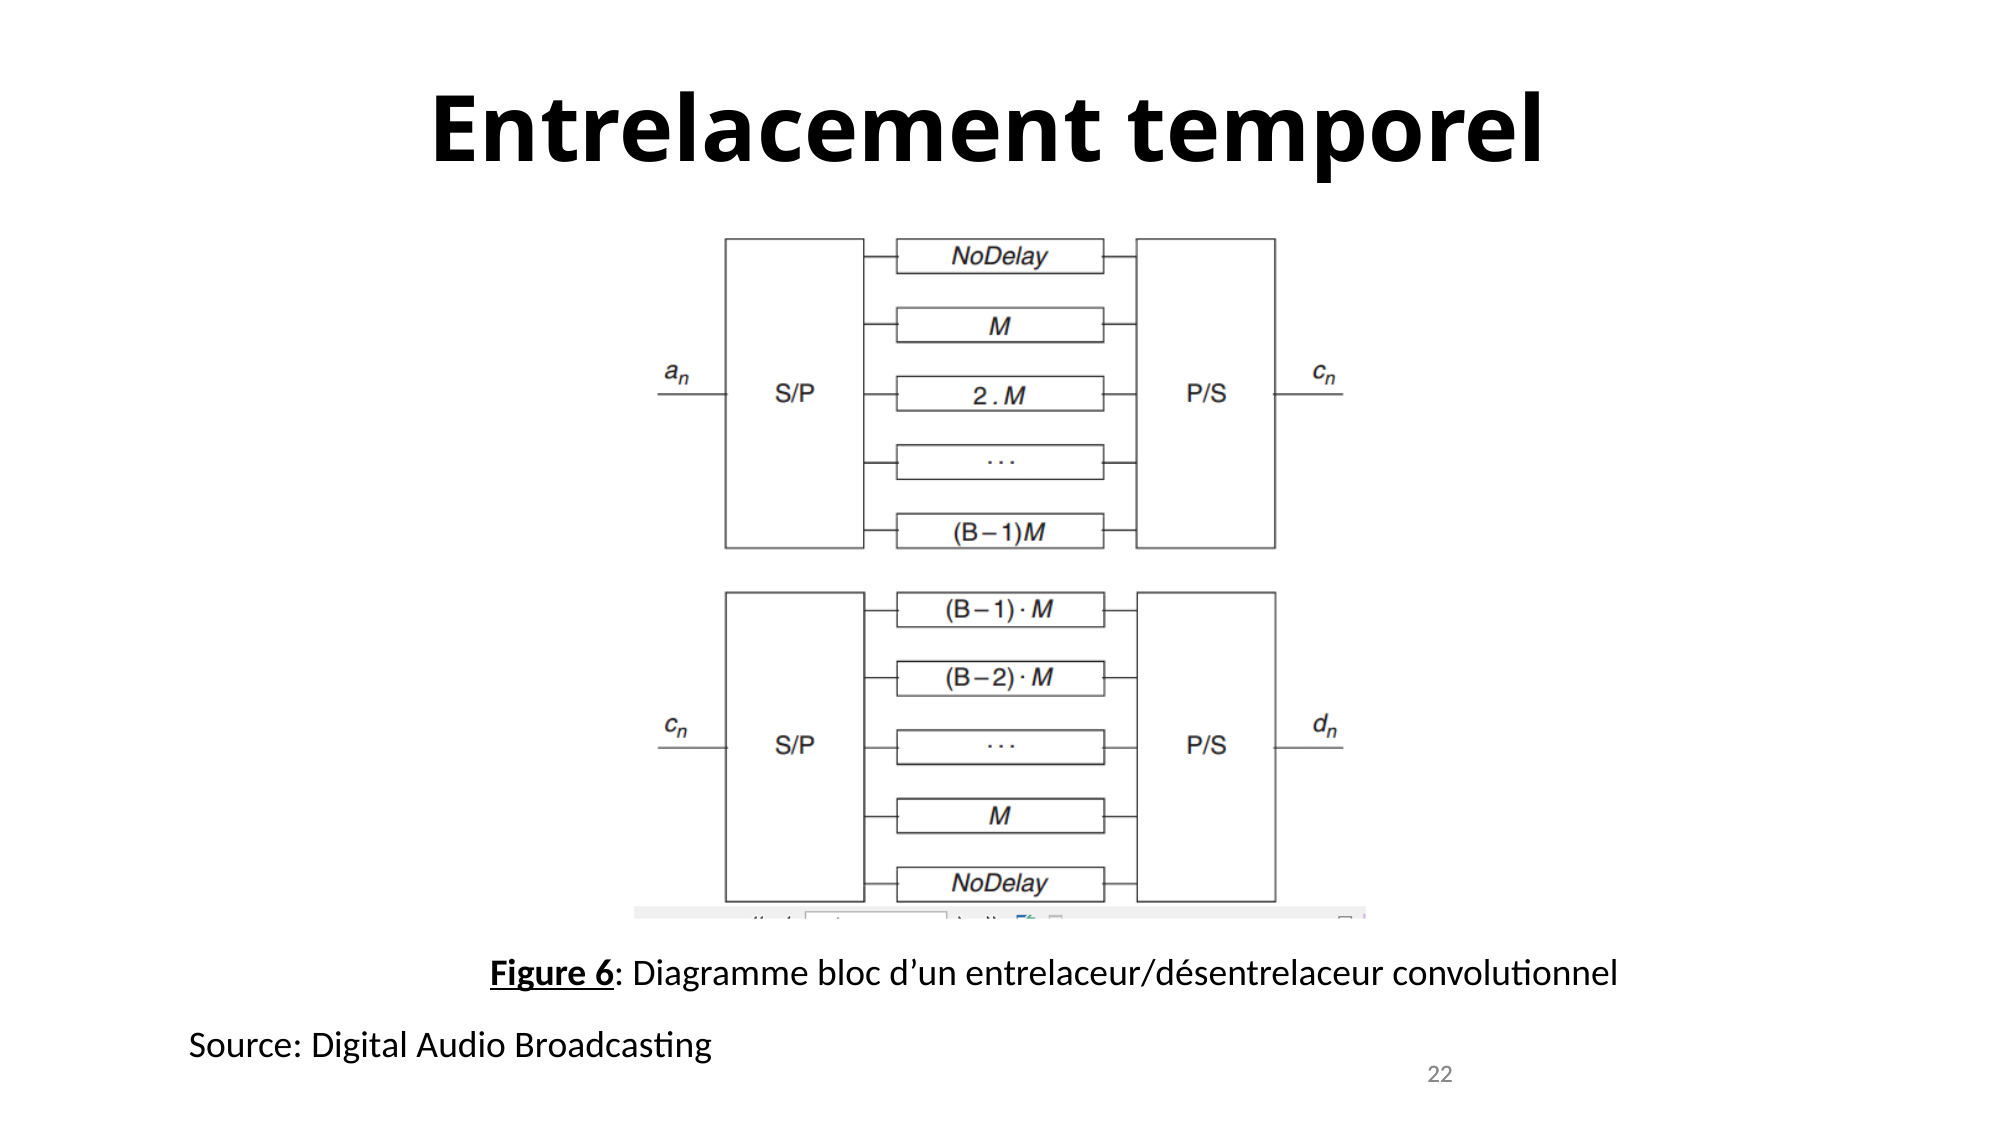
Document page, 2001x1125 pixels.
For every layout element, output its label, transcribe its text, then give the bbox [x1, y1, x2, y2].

title Entrelacement temporel [137, 59, 1863, 204]
text_box [1412, 1042, 1863, 1103]
text_box Source: Digital Audio Broadcasting [173, 1012, 814, 1074]
picture [633, 205, 1367, 920]
text_box Figure 6: Diagramme bloc d’un entrelaceur/désentrelaceur convolutionnel [475, 940, 1648, 1001]
